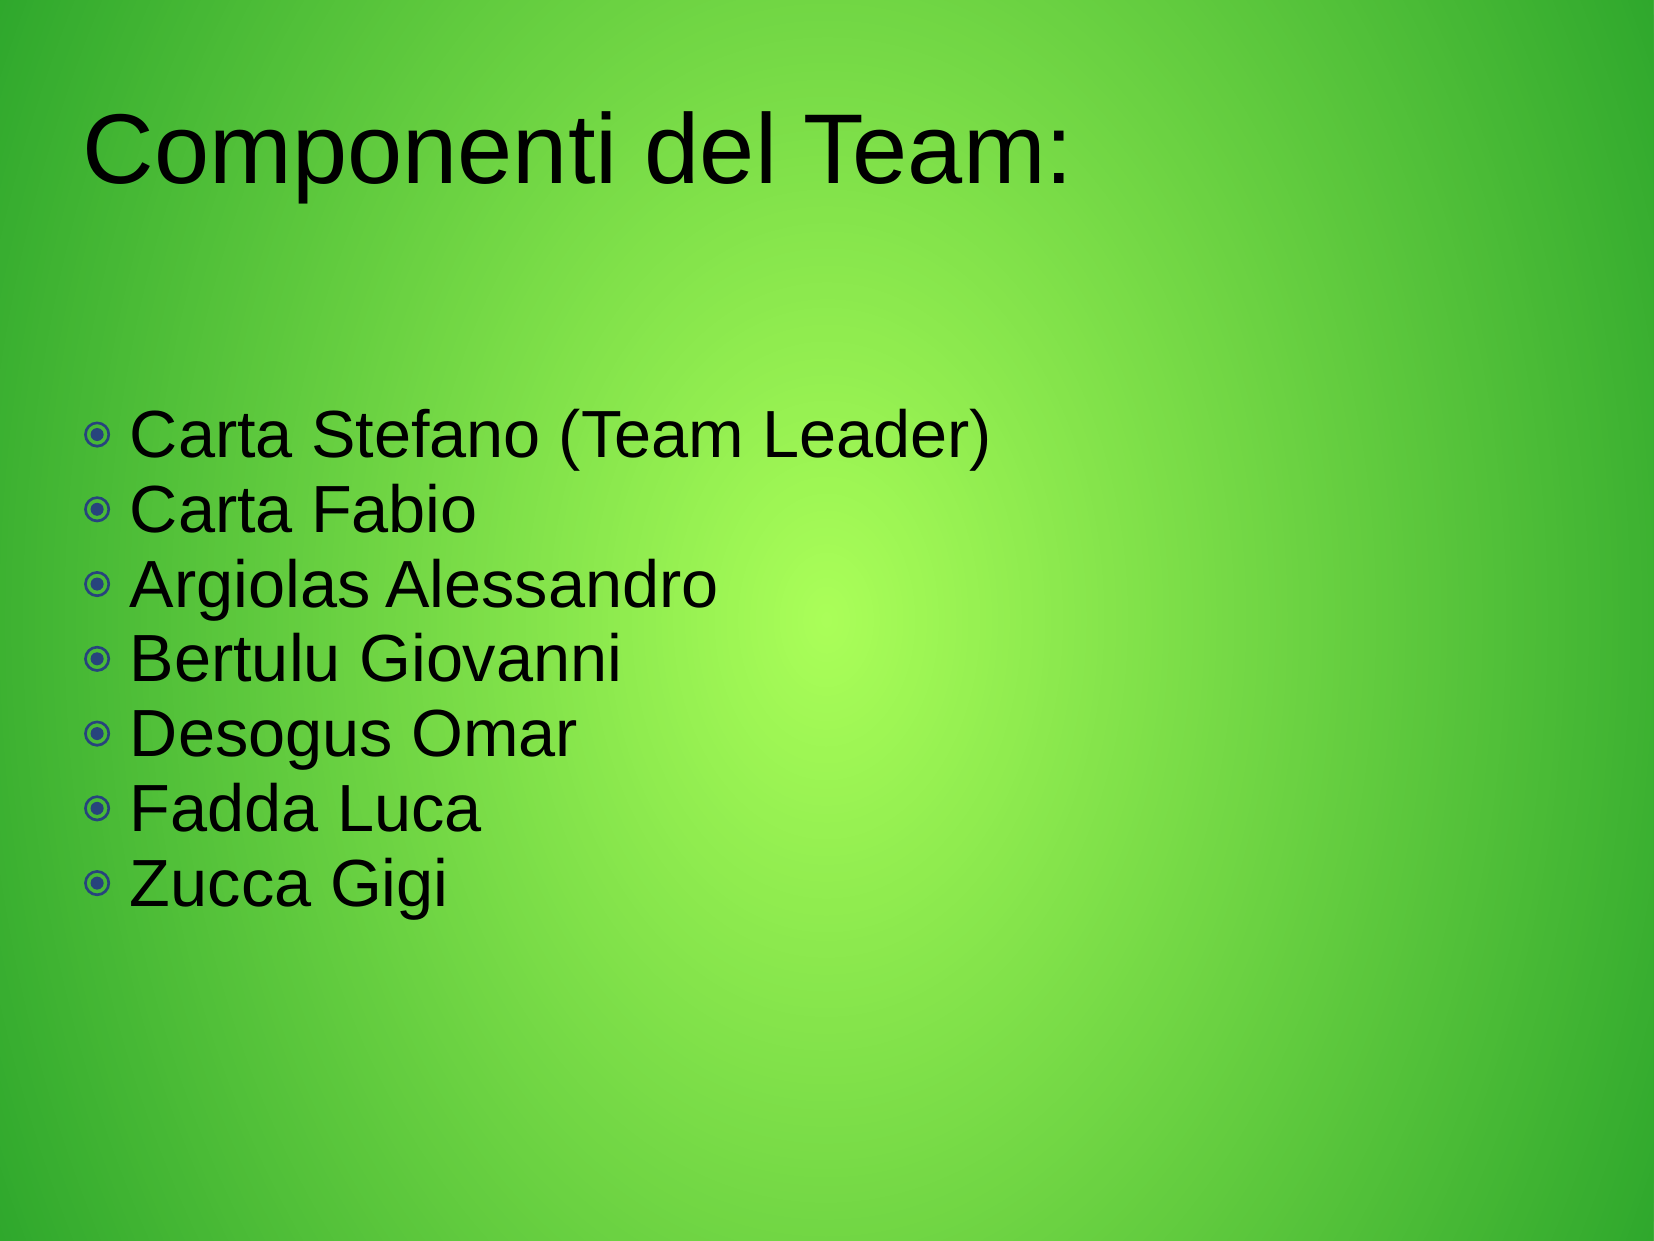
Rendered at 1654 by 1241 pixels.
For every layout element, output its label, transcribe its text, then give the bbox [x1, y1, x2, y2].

title Componenti del Team: [82, 47, 1571, 252]
subtitle Carta Stefano (Team Leader) Carta Fabio Argiolas Alessandro Bertulu Giovanni Desogus Omar Fadda Luca Zucca Gigi [82, 299, 1571, 1019]
